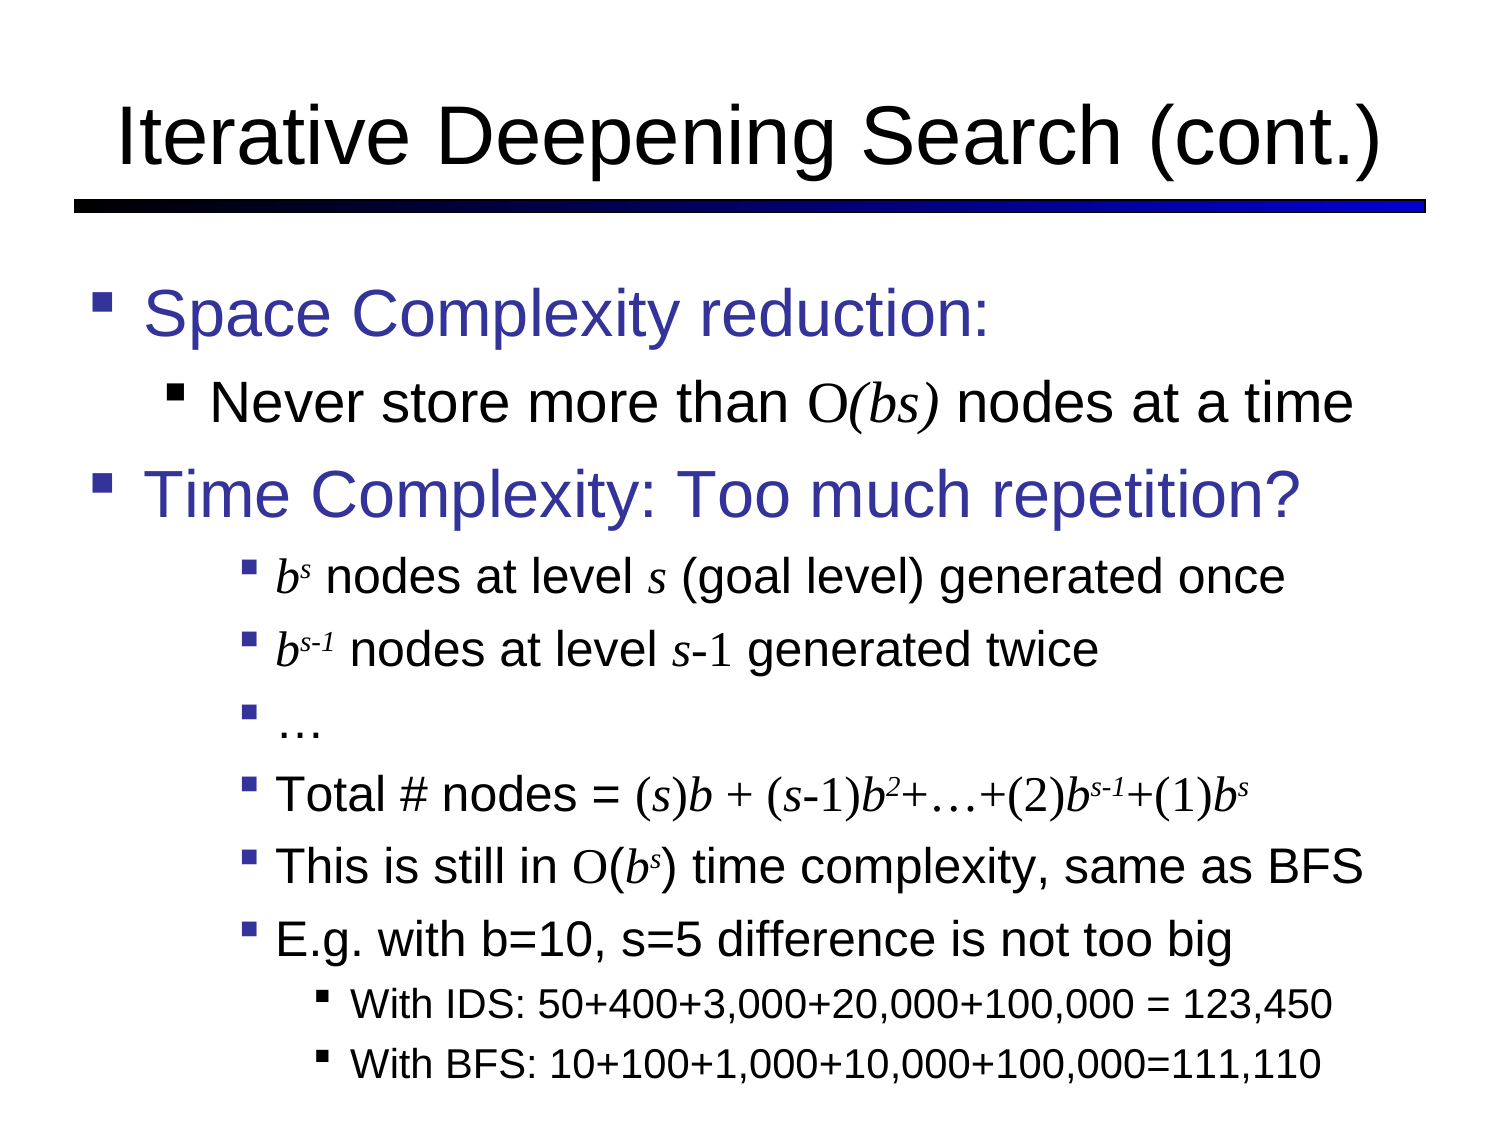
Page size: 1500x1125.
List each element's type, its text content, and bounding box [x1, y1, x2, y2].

text_box Iterative Deepening Search (cont.) [75, 37, 1426, 225]
text_box Space Complexity reduction: Never store more than O(bs) nodes at a time Time Complexity: Too much repetition? bs nodes at level s (goal level) generated once bs-1 nodes at level s-1 generated twice … Total # nodes = (s)b + (s-1)b2+…+(2)bs-1+(1)bs This is still in O(bs) time complexity, same as BFS E.g. with b=10, s=5 difference is not too big With IDS: 50+400+3,000+20,000+100,000 = 123,450 With BFS: 10+100+1,000+10,000+100,000=111,110 [73, 262, 1424, 1095]
